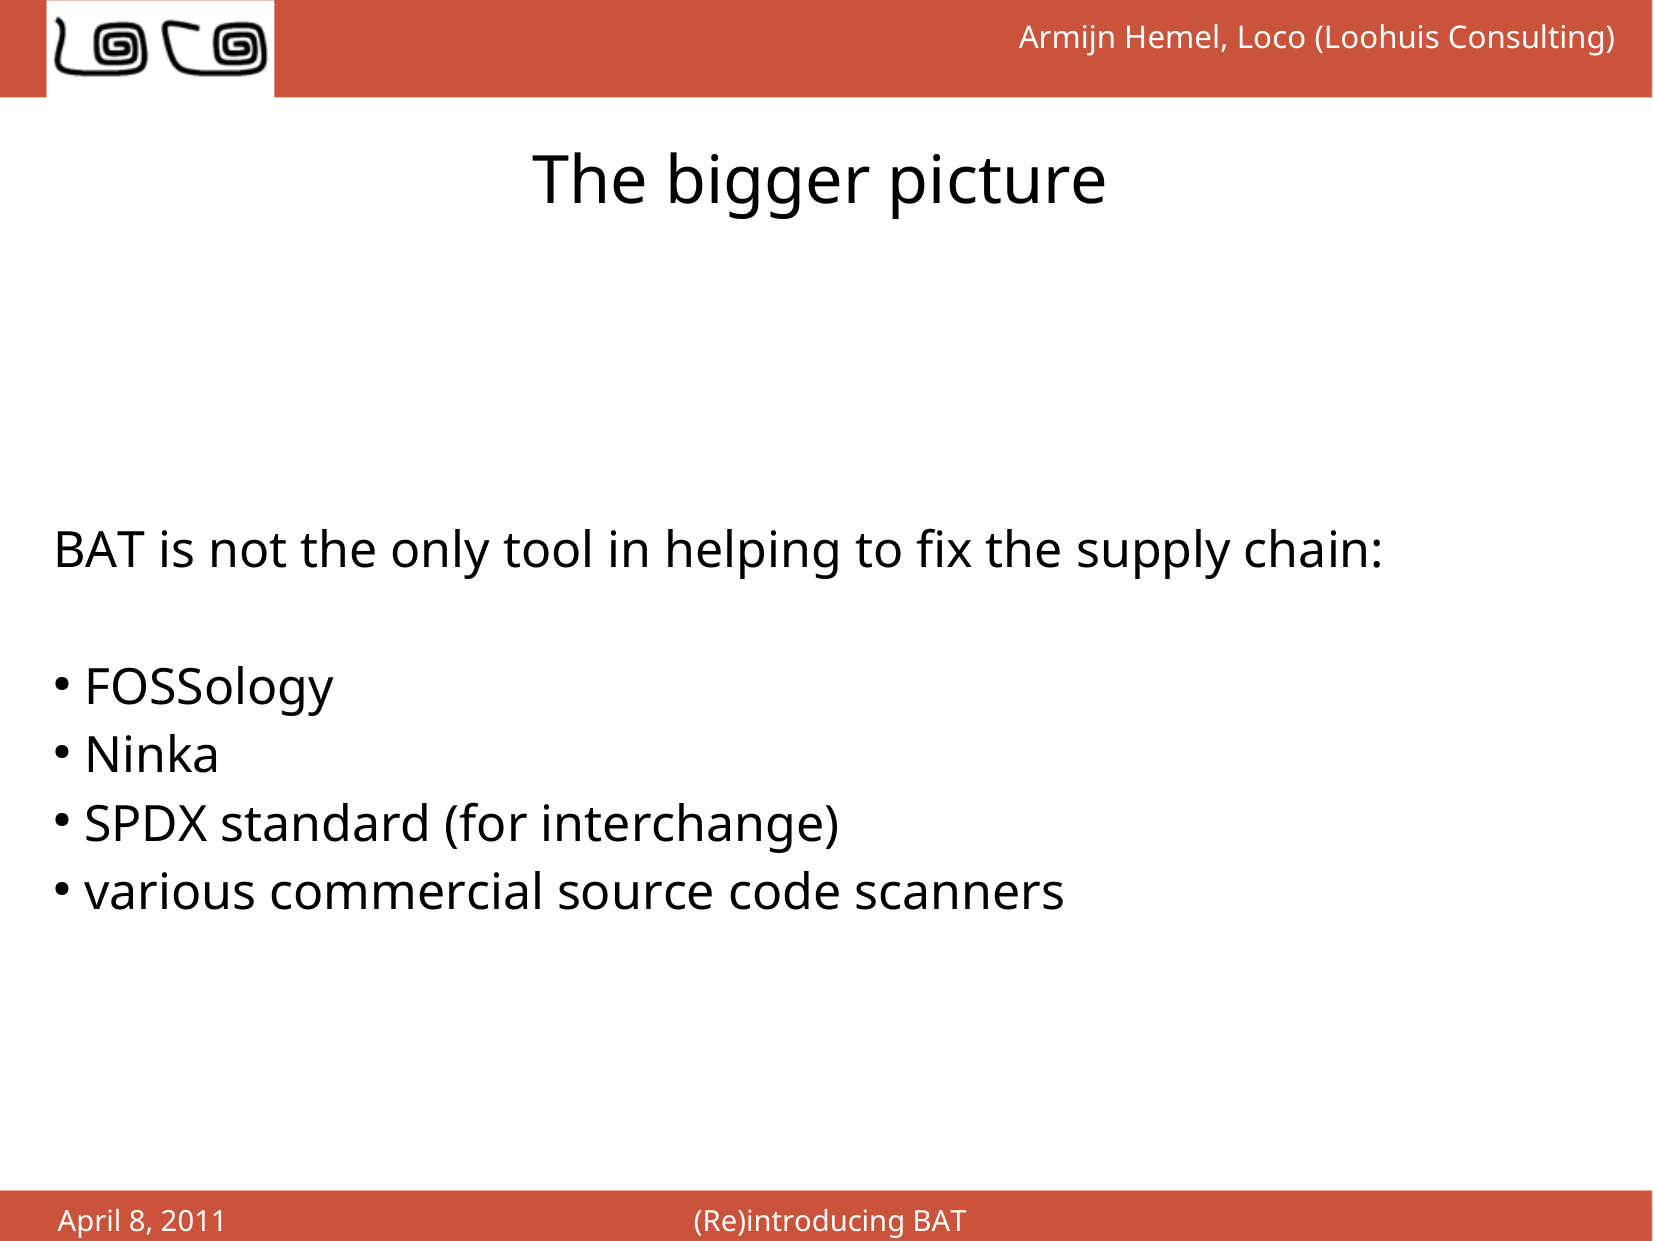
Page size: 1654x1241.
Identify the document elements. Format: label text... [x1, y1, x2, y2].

picture [0, 0, 1654, 1241]
subtitle BAT is not the only tool in helping to fix the supply chain: FOSSology Ninka SPDX standard (for interchange) various commercial source code scanners [53, 265, 1595, 1173]
title The bigger picture [47, 125, 1595, 229]
